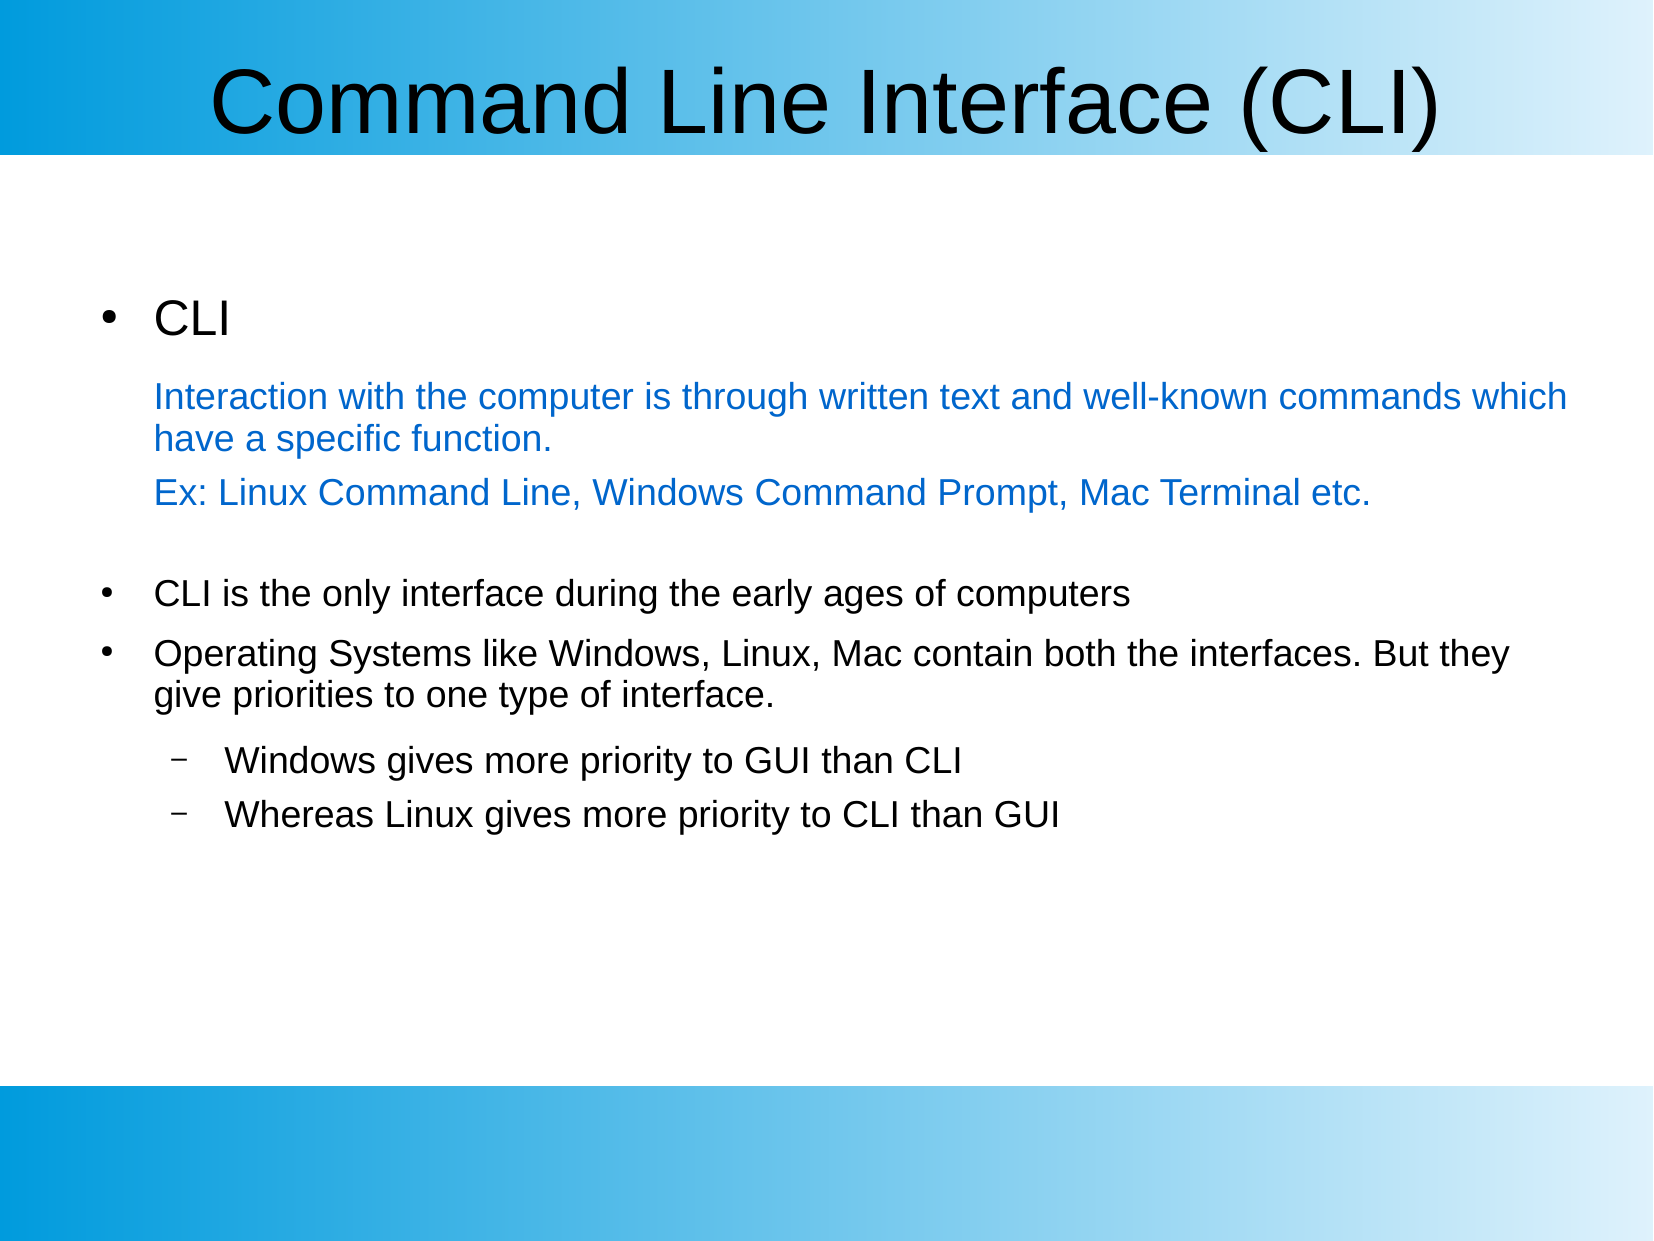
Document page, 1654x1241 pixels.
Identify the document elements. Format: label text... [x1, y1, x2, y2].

list CLI Interaction with the computer is through written text and well-known commands which have a specific function. Ex: Linux Command Line, Windows Command Prompt, Mac Terminal etc. CLI is the only interface during the early ages of computers Operating Systems like Windows, Linux, Mac contain both the interfaces. But they give priorities to one type of interface. Windows gives more priority to GUI than CLI Whereas Linux gives more priority to CLI than GUI [82, 290, 1571, 1010]
title Command Line Interface (CLI) [82, 49, 1571, 155]
